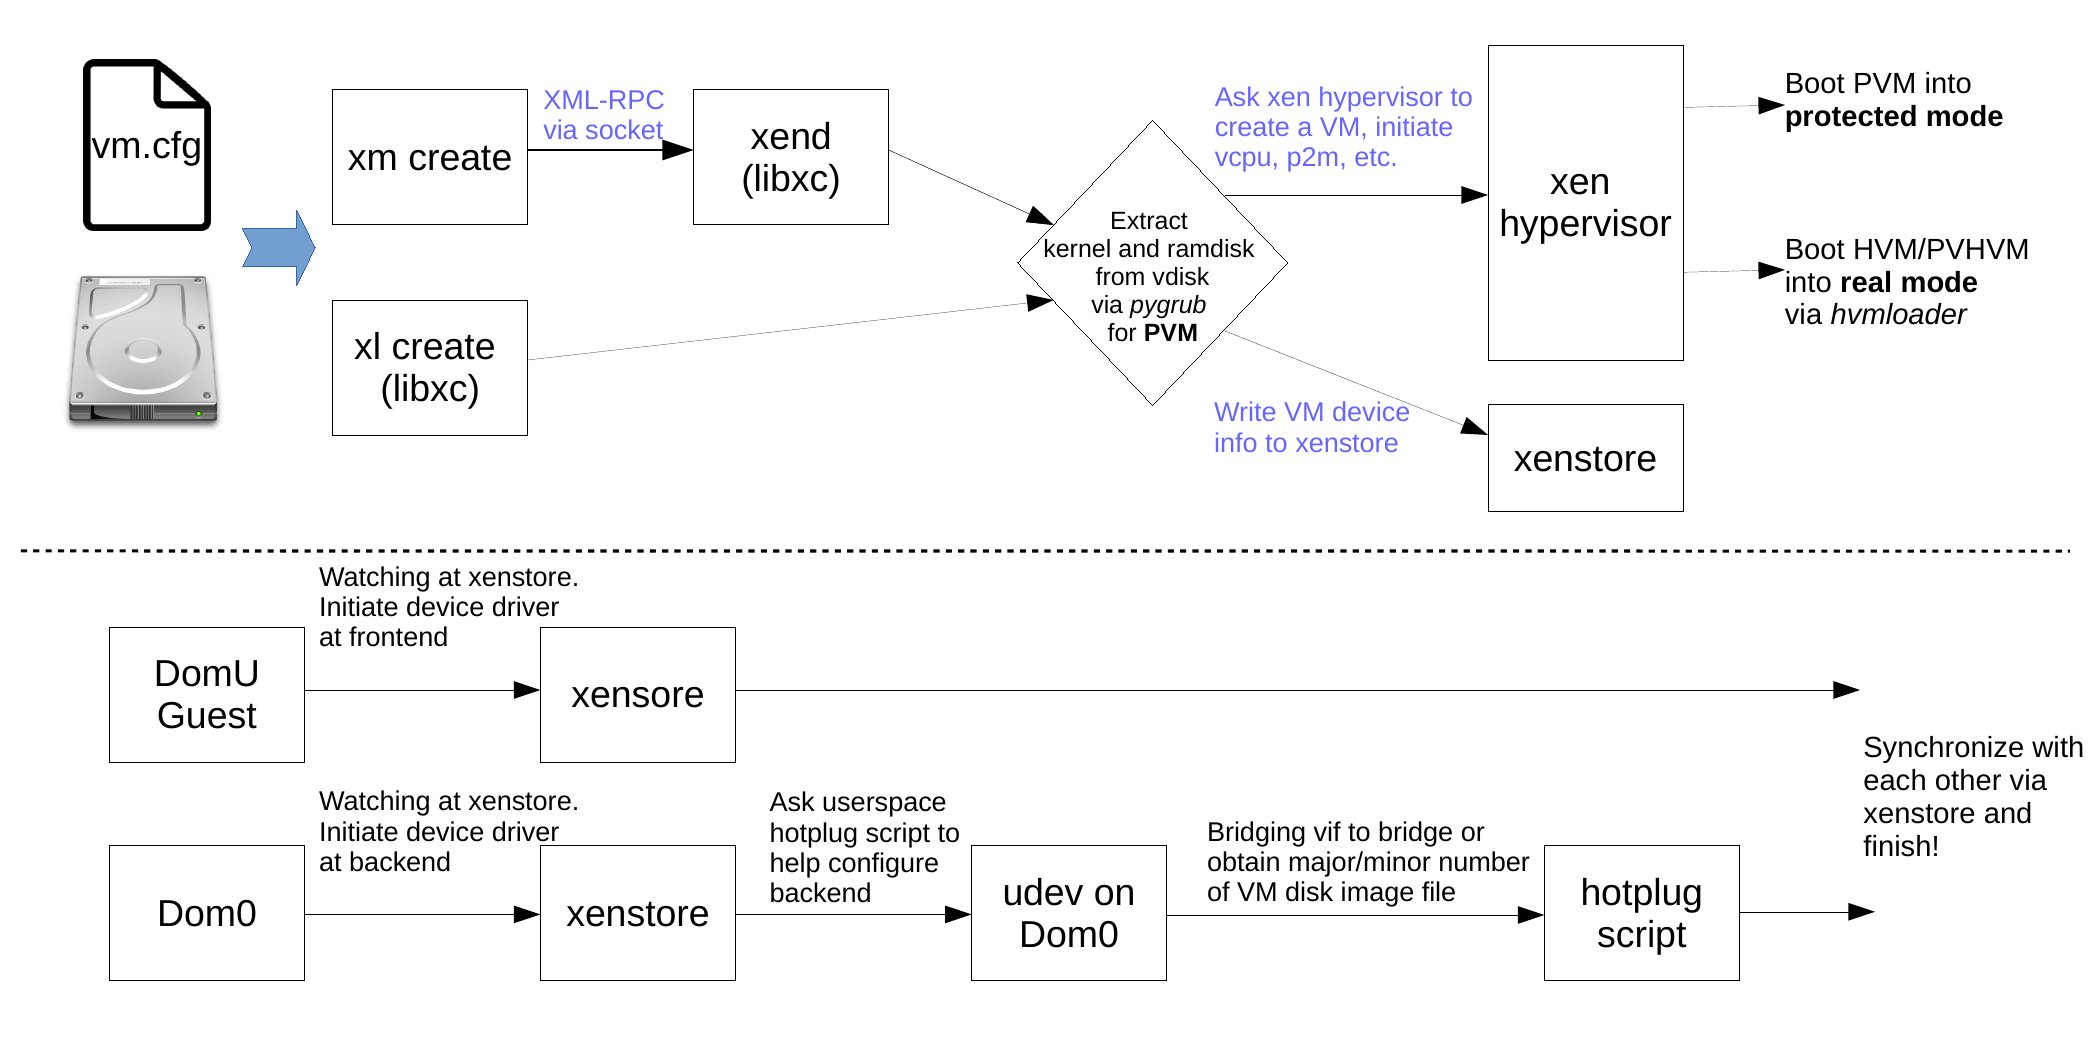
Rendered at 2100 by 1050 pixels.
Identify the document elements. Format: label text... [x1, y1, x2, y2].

text_box [242, 210, 316, 286]
text_box Write VM device info to xenstore [1199, 389, 1426, 466]
text_box Dom0 [109, 845, 305, 981]
text_box hotplug script [1544, 845, 1740, 981]
text_box xen hypervisor [1488, 45, 1684, 361]
text_box xenstore [540, 845, 736, 981]
text_box Ask xen hypervisor to create a VM, initiate vcpu, p2m, etc. [1200, 74, 1496, 180]
picture [83, 59, 211, 231]
text_box XML-RPC via socket [528, 77, 680, 154]
text_box xenstore [1488, 404, 1684, 512]
text_box DomU Guest [109, 627, 305, 763]
text_box Boot HVM/PVHVM into real mode via hvmloader [1770, 225, 2046, 339]
text_box Synchronize with each other via xenstore and finish! [1848, 724, 2100, 871]
text_box Watching at xenstore. Initiate device driver at frontend [304, 554, 602, 661]
text_box xl create (libxc) [332, 300, 528, 436]
text_box Watching at xenstore. Initiate device driver at backend [304, 778, 602, 885]
text_box xend (libxc) [693, 89, 889, 225]
text_box xm create [332, 89, 528, 225]
text_box Extract kernel and ramdisk from vdisk via pygrub for PVM [1017, 120, 1288, 406]
text_box Bridging vif to bridge or obtain major/minor number of VM disk image file [1192, 809, 1545, 916]
picture [60, 269, 226, 436]
text_box udev on Dom0 [971, 845, 1167, 981]
text_box xensore [540, 627, 736, 763]
text_box Ask userspace hotplug script to help configure backend [754, 780, 976, 916]
text_box Boot PVM into protected mode [1770, 60, 2019, 141]
